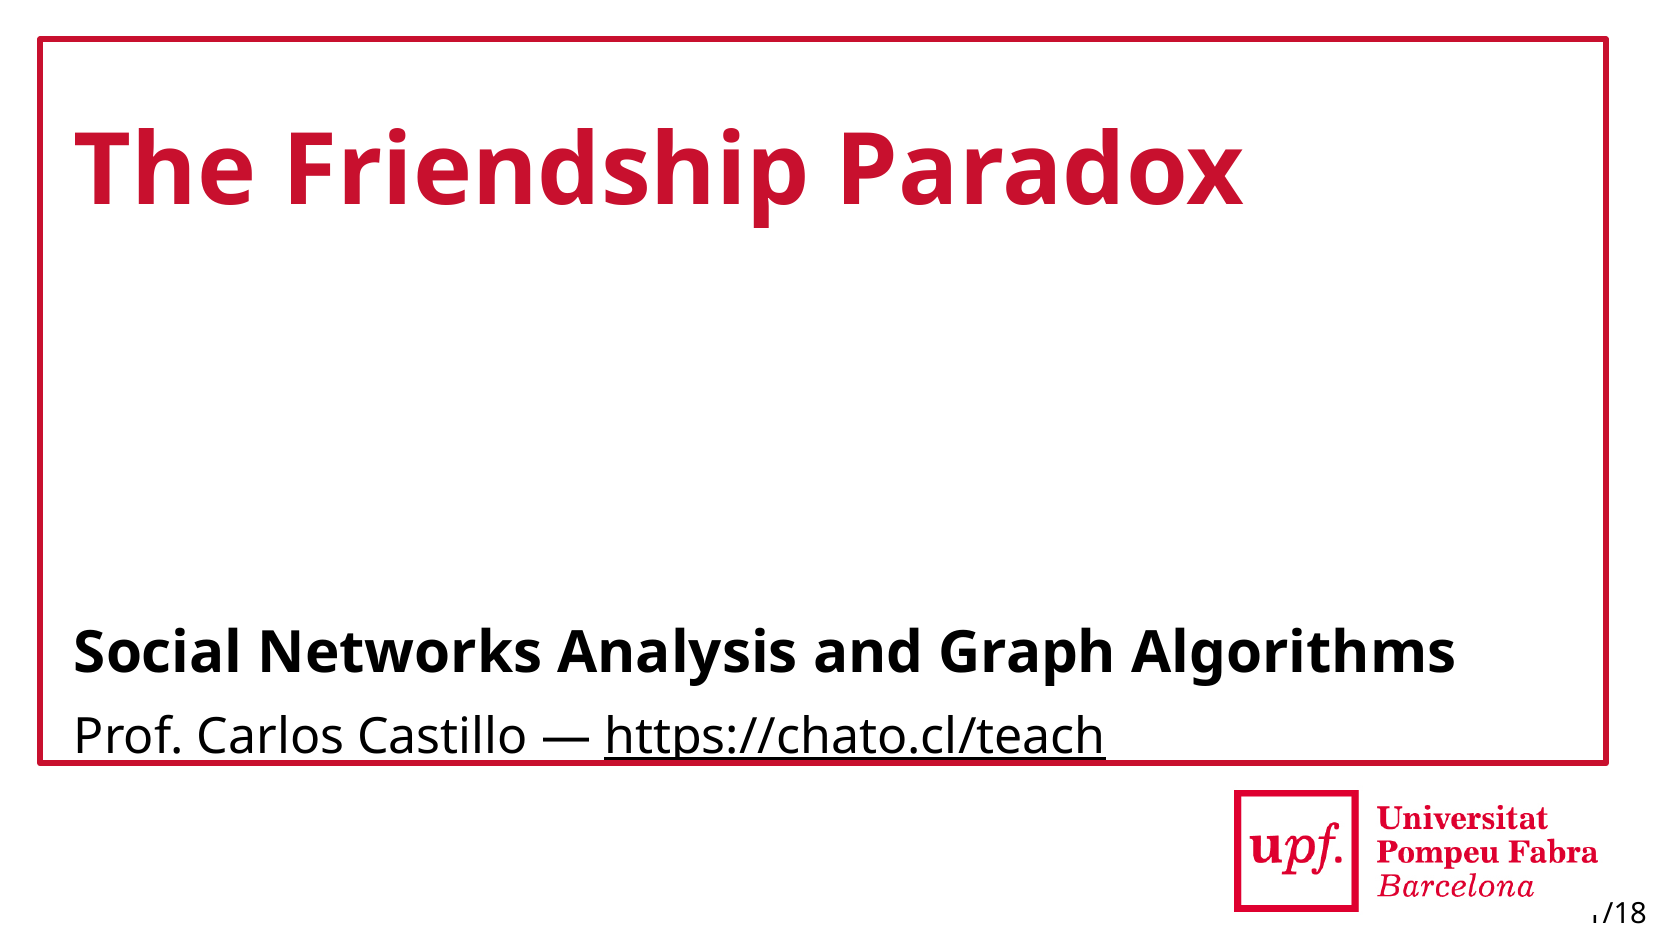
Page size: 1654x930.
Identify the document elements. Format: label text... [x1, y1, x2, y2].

text_box The Friendship Paradox Social Networks Analysis and Graph Algorithms Prof. Carlos Castillo — https://chato.cl/teach [73, 77, 1562, 730]
picture [1229, 784, 1603, 915]
chart [770, 589, 889, 649]
